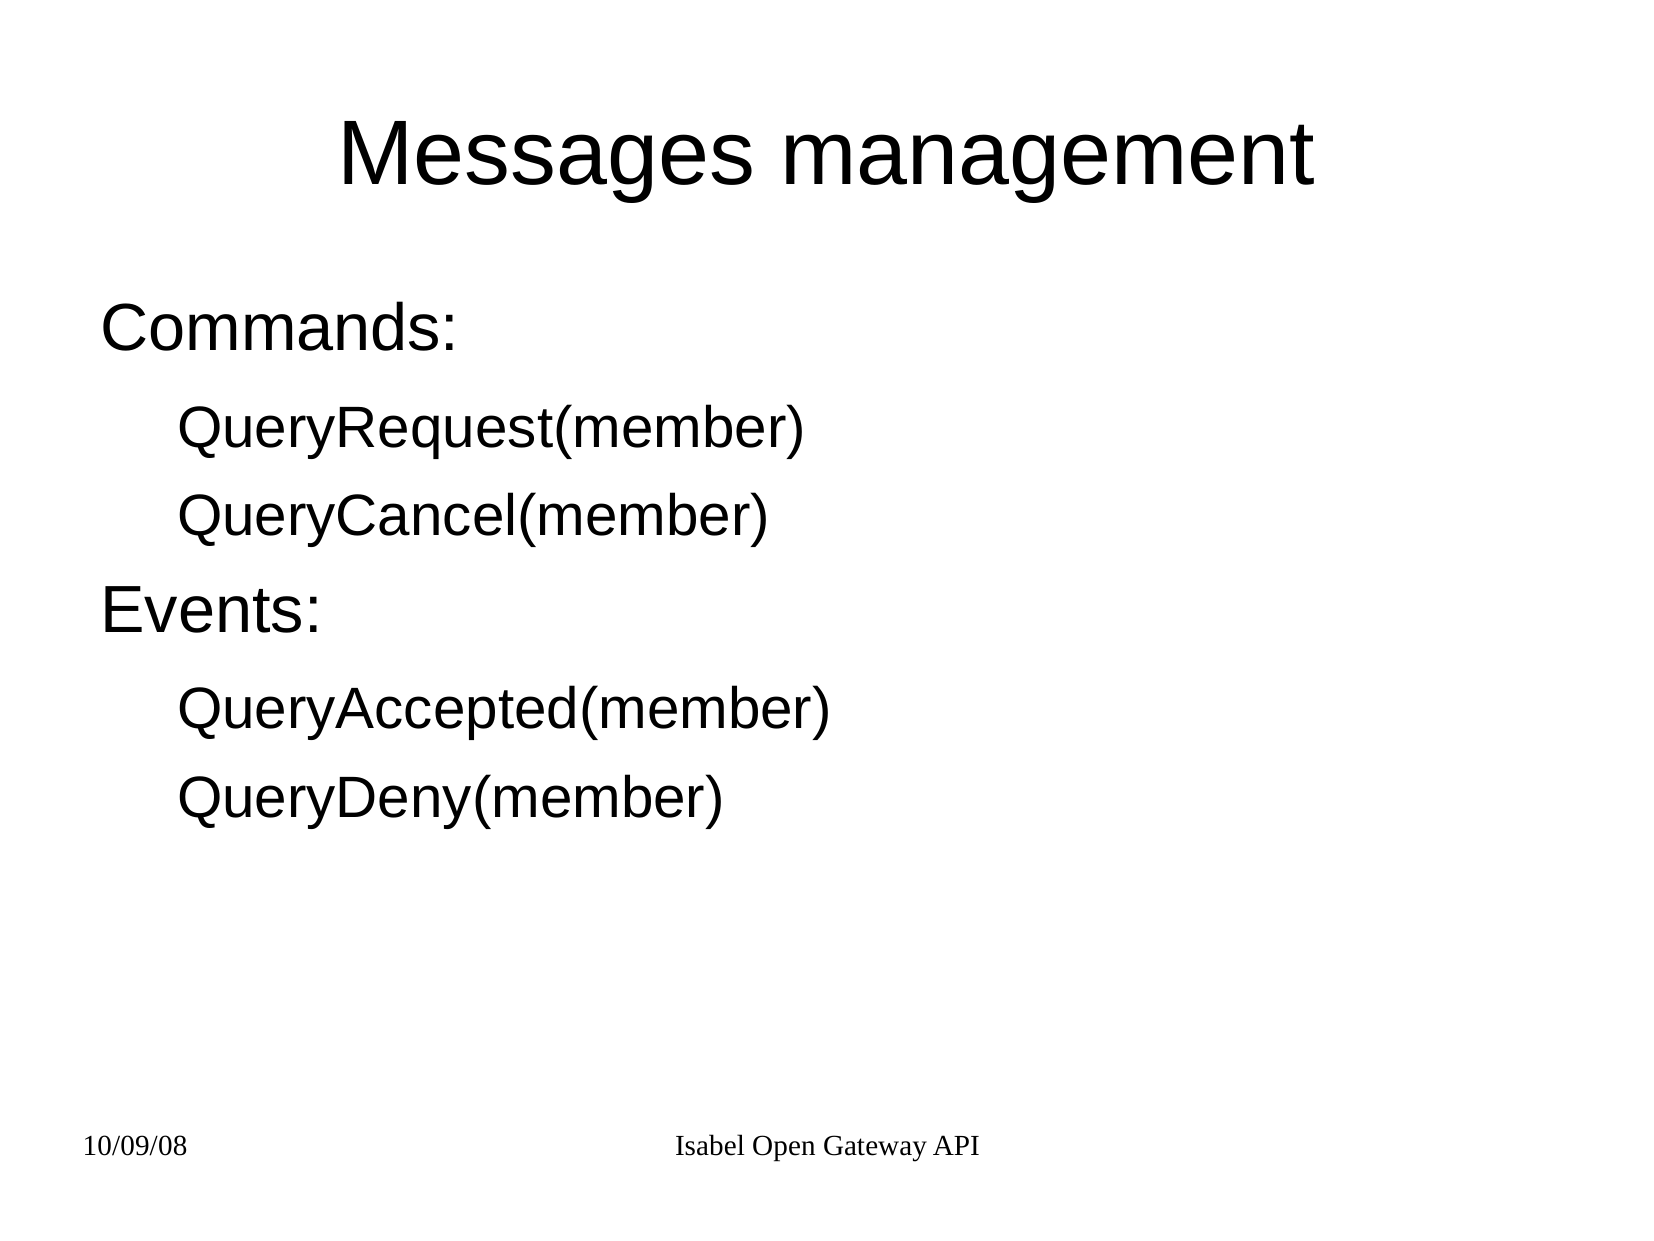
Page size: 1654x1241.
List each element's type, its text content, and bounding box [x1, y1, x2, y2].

title Messages management [82, 56, 1571, 250]
list Commands: QueryRequest(member) QueryCancel(member) Events: QueryAccepted(member) QueryDeny(member) [82, 290, 1571, 1094]
